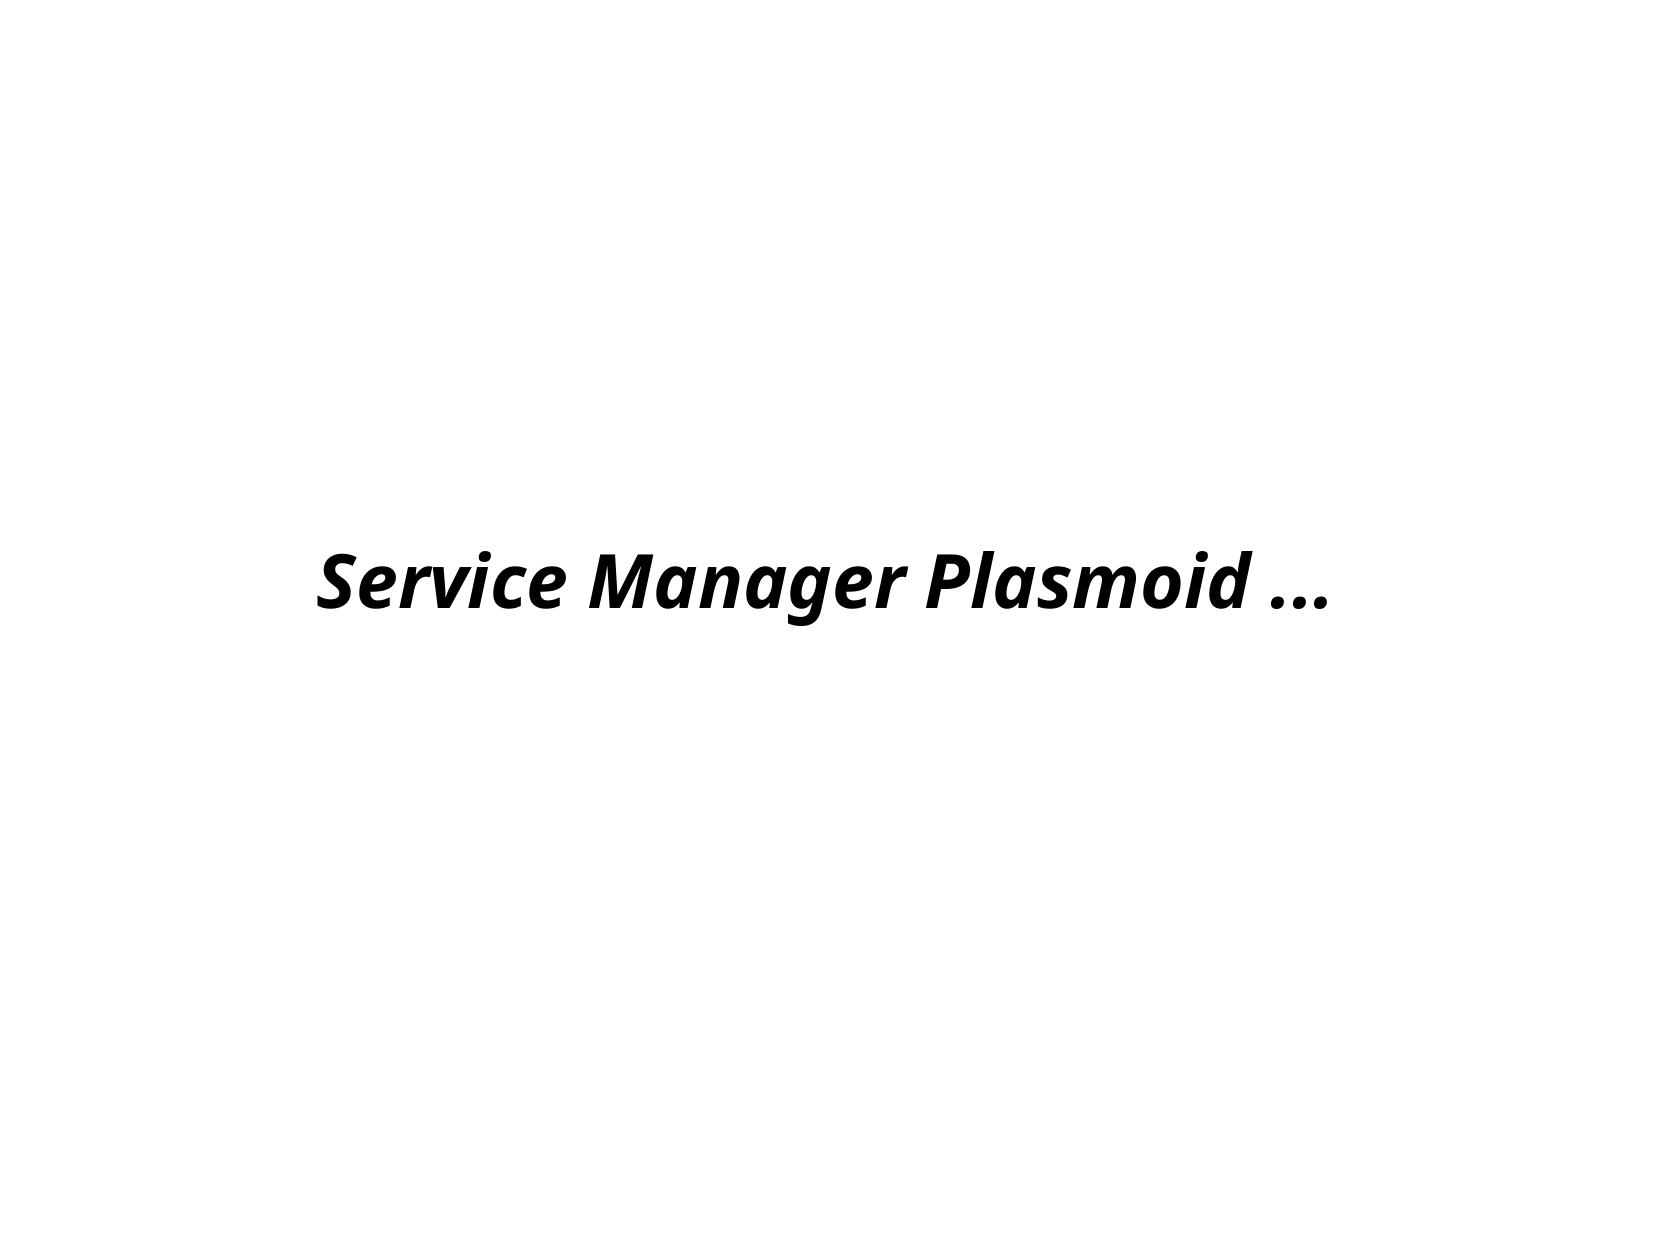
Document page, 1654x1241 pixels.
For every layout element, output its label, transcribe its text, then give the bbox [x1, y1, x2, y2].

subtitle Service Manager Plasmoid ... [82, 49, 1571, 1109]
